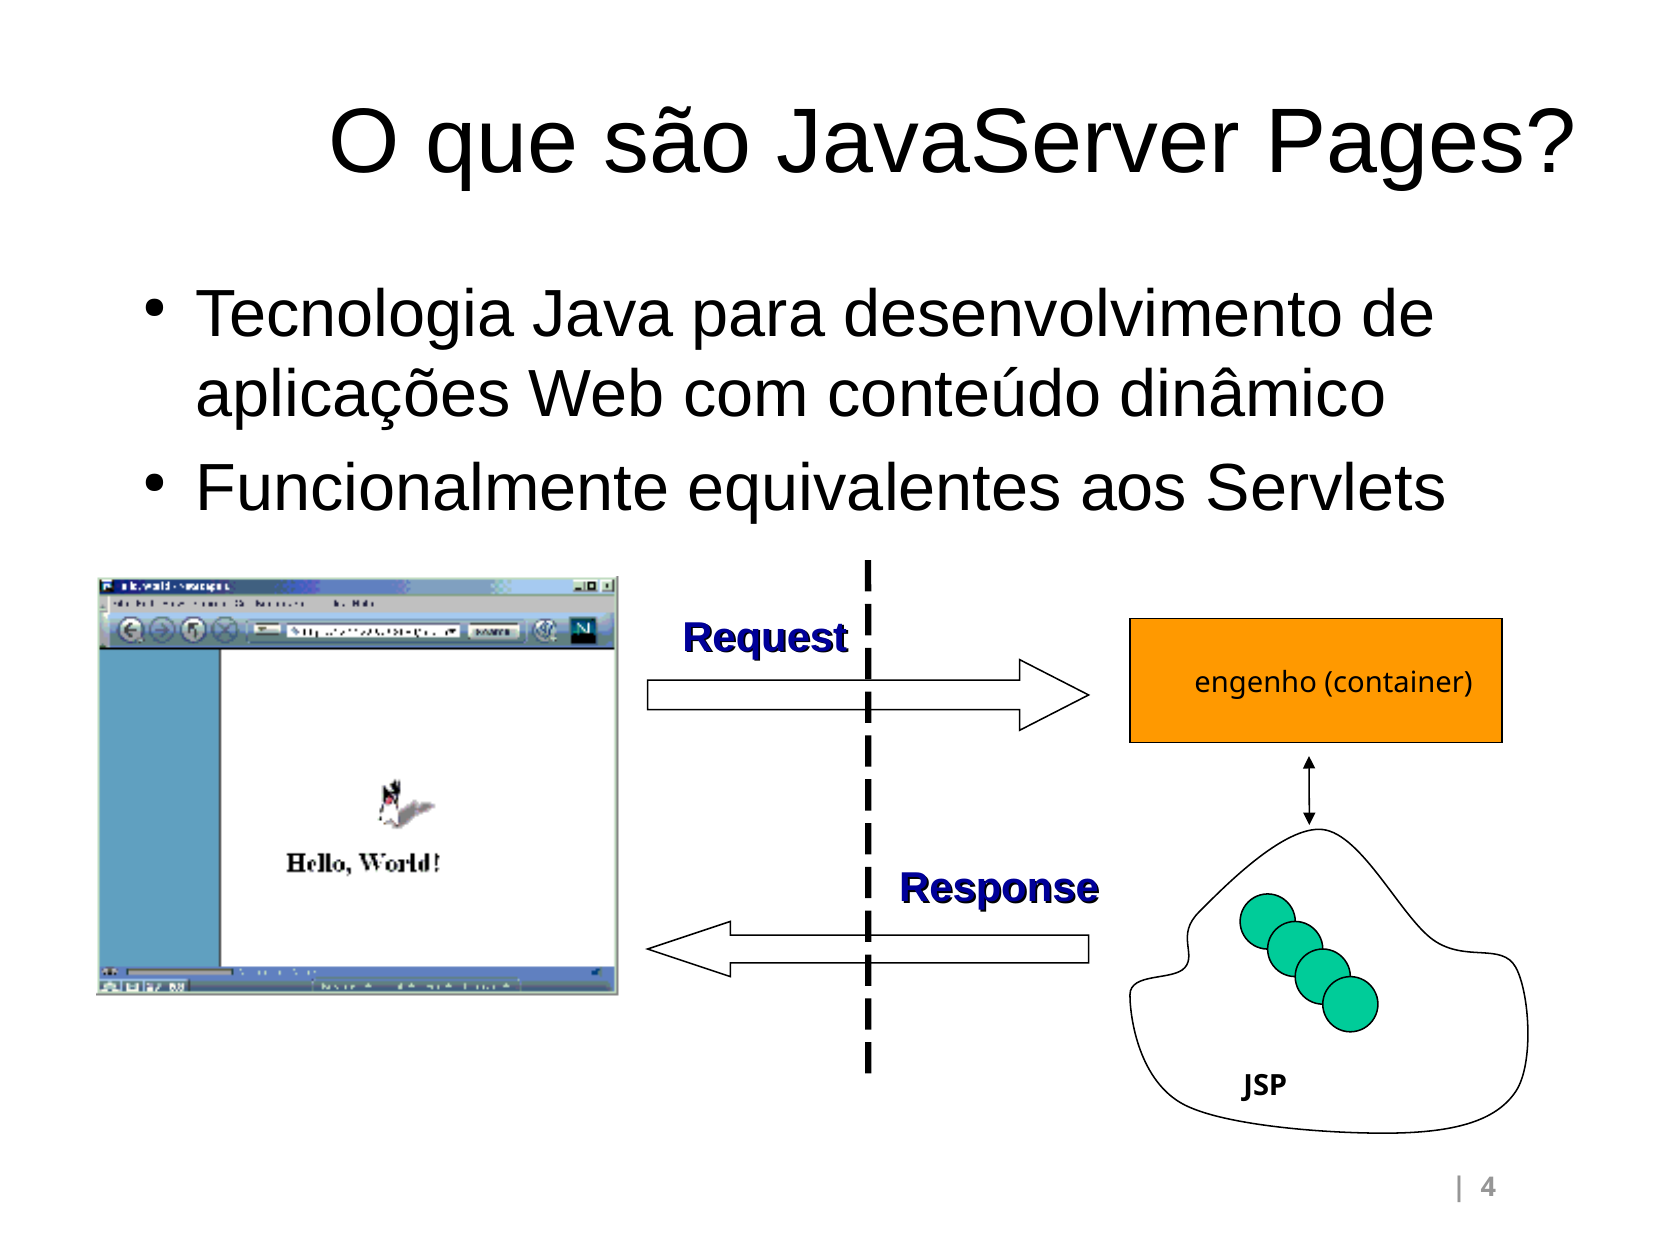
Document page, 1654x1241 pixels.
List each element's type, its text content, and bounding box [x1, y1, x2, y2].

text_box Request [647, 601, 882, 668]
text_box | <número> [711, 1162, 1511, 1217]
text_box engenho (container)‏ [1129, 618, 1502, 743]
title O que são JavaServer Pages? [234, 0, 1640, 198]
list Tecnologia Java para desenvolvimento de aplicações Web com conteúdo dinâmico Funcionalmente equivalentes aos Servlets [110, 261, 1516, 593]
picture [96, 576, 621, 998]
text_box JSP [1193, 1058, 1303, 1109]
text_box Response [868, 852, 1131, 919]
